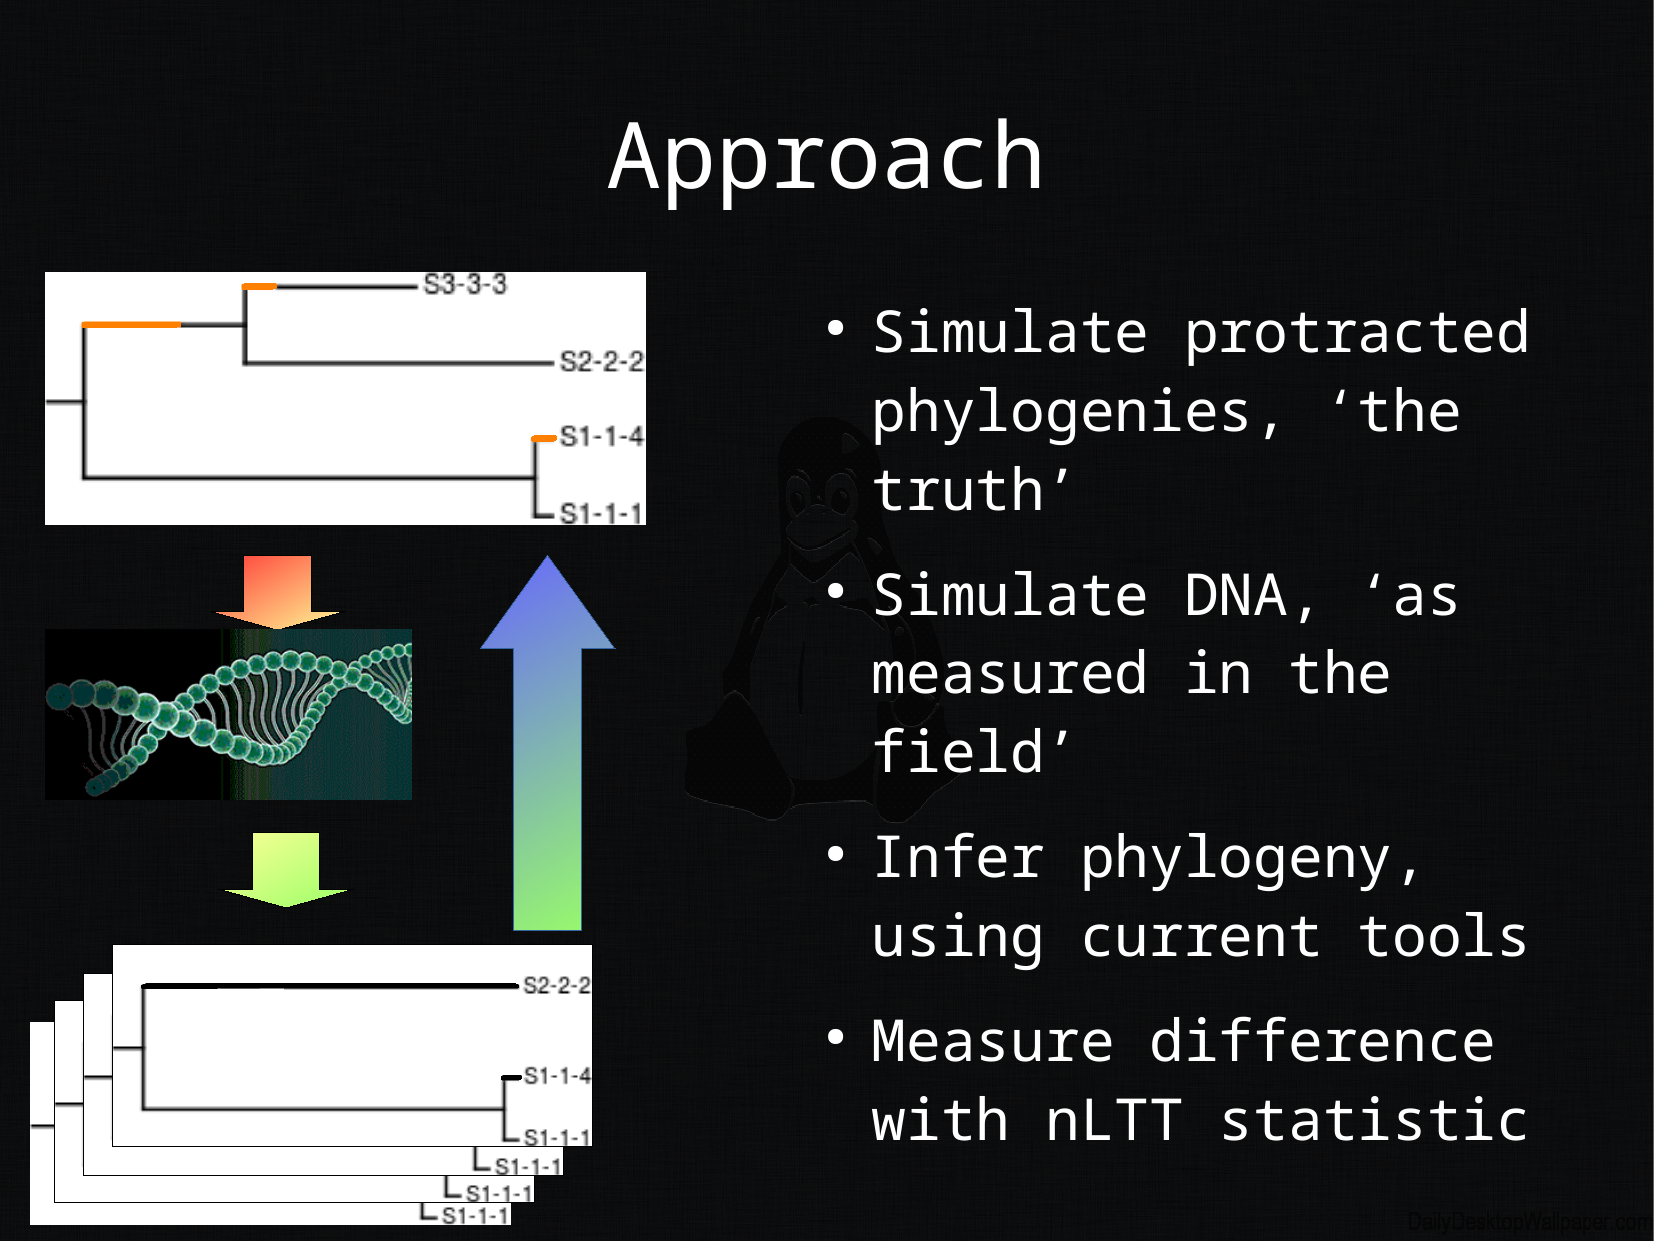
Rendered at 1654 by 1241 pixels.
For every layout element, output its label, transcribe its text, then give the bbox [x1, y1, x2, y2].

list Simulate protracted phylogenies, ‘the truth’ Simulate DNA, ‘as measured in the field’ Infer phylogeny, using current tools Measure difference with nLTT statistic [810, 290, 1571, 1171]
text_box [210, 555, 346, 629]
text_box [480, 555, 616, 931]
text_box [218, 832, 354, 908]
picture [0, 0, 1654, 1241]
title Approach [82, 49, 1571, 257]
